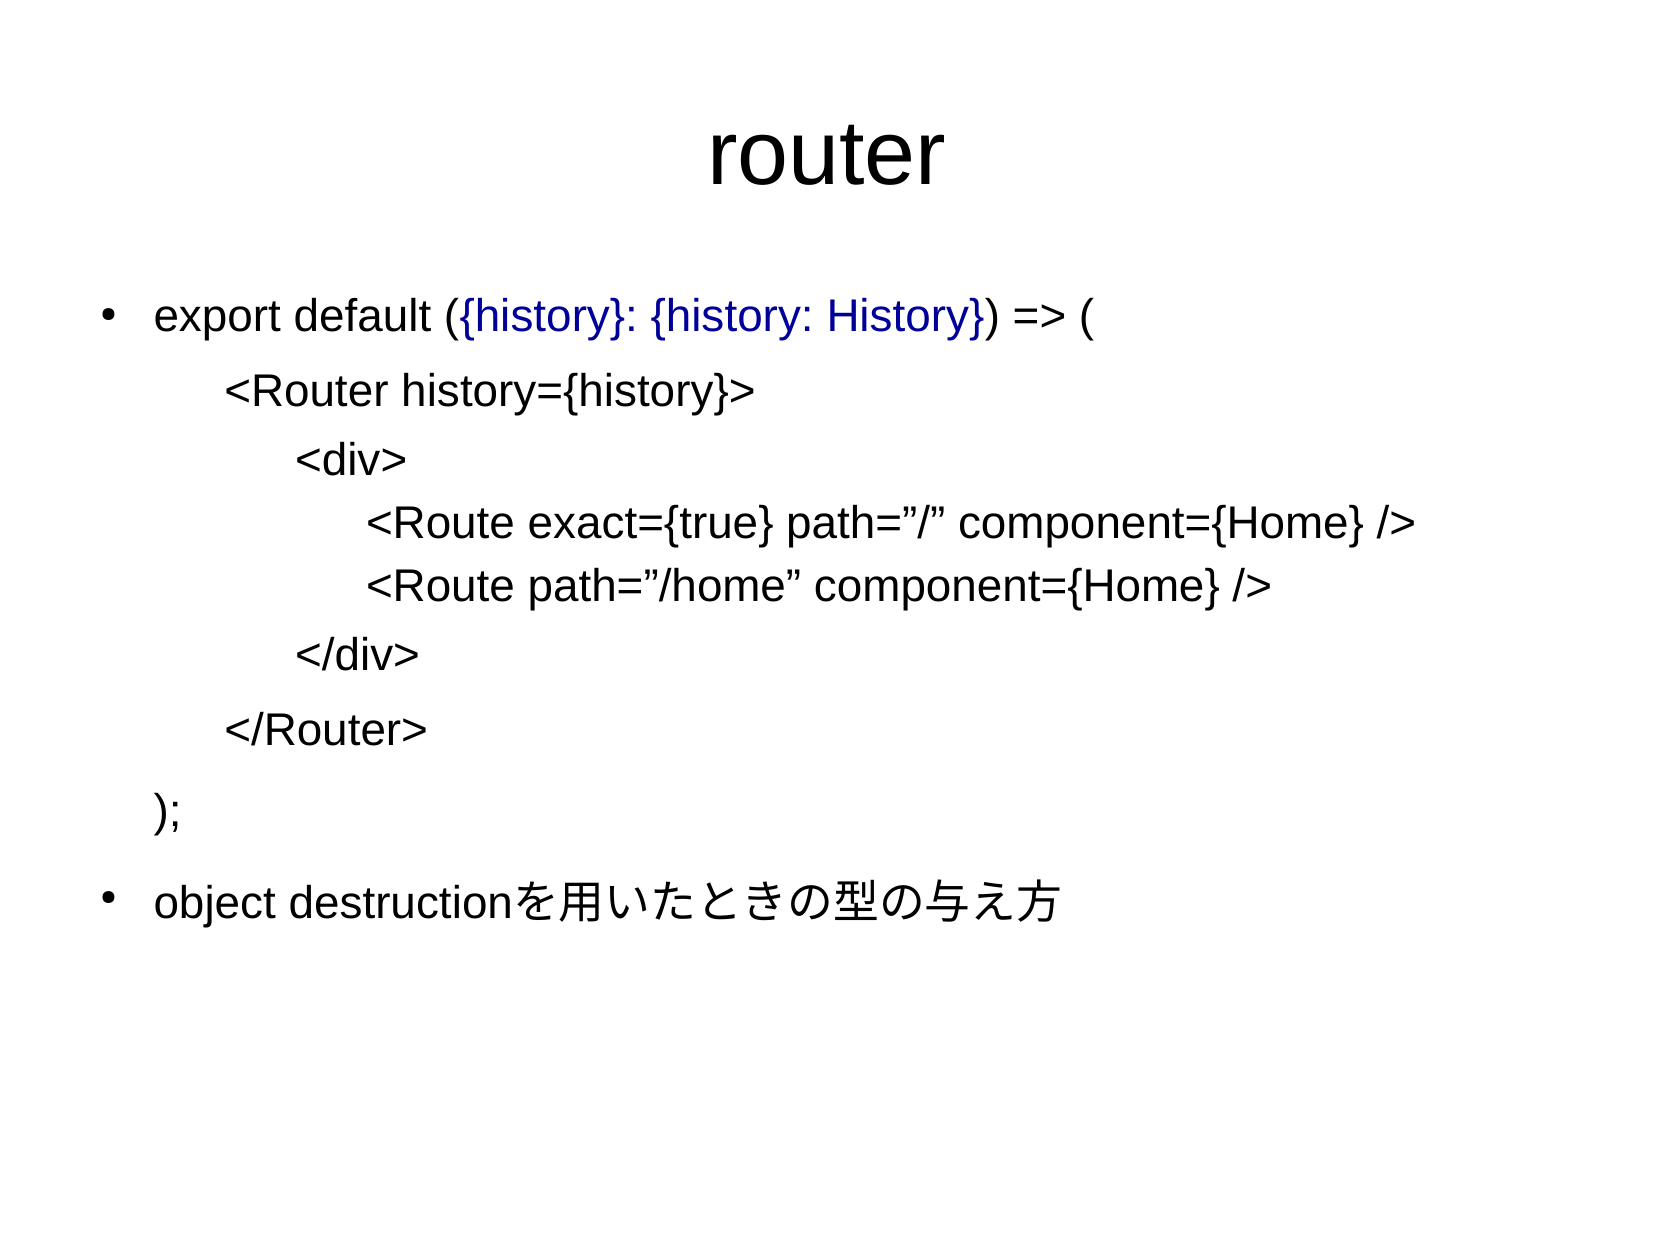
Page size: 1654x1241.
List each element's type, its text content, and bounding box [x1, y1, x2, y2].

list export default ({history}: {history: History}) => ( <Router history={history}> <div> <Route exact={true} path=”/” component={Home} /> <Route path=”/home” component={Home} /> </div> </Router> ); object destructionを用いたときの型の与え方 [82, 290, 1571, 1010]
title router [82, 49, 1571, 257]
